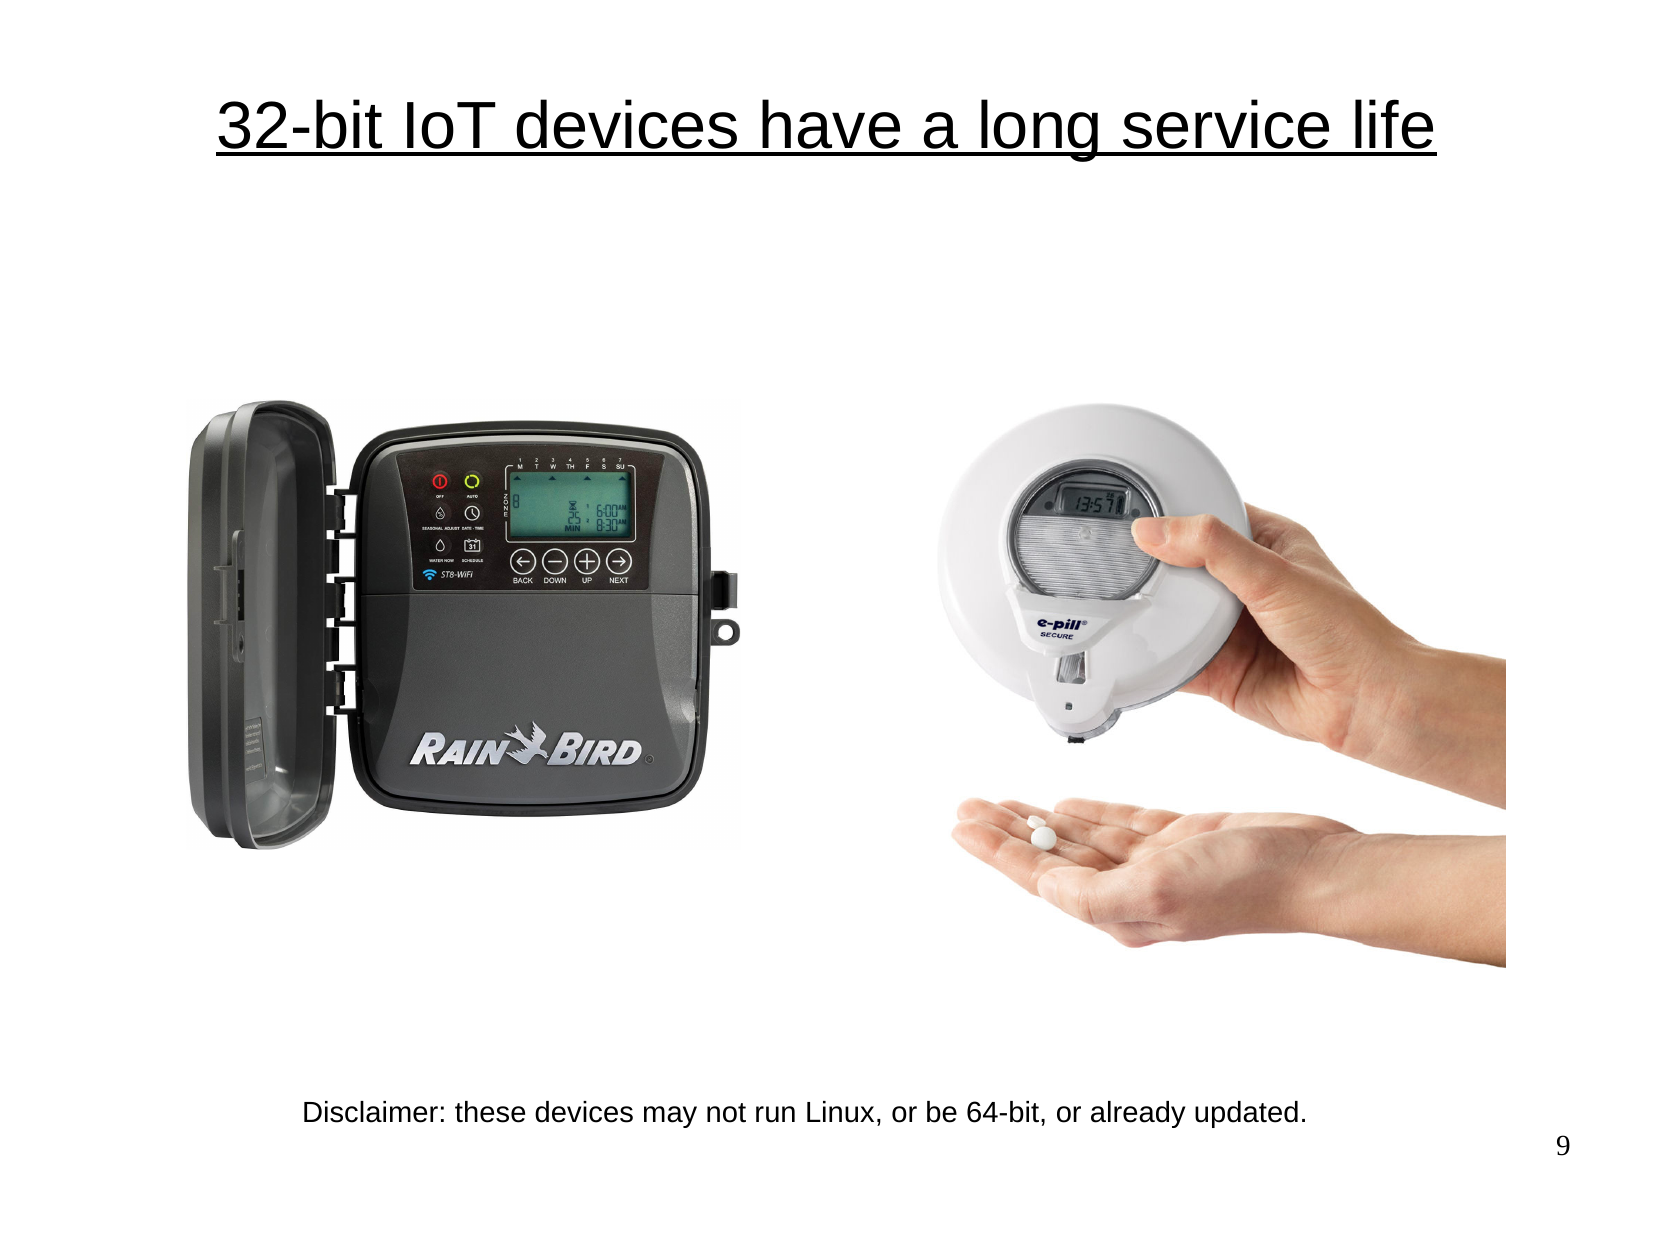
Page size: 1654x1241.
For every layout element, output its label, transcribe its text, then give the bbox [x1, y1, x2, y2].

picture [831, 385, 1506, 986]
title 32-bit IoT devices have a long service life [216, 87, 1438, 238]
text_box Disclaimer: these devices may not run Linux, or be 64-bit, or already updated. [287, 1088, 1325, 1137]
picture [186, 399, 741, 850]
